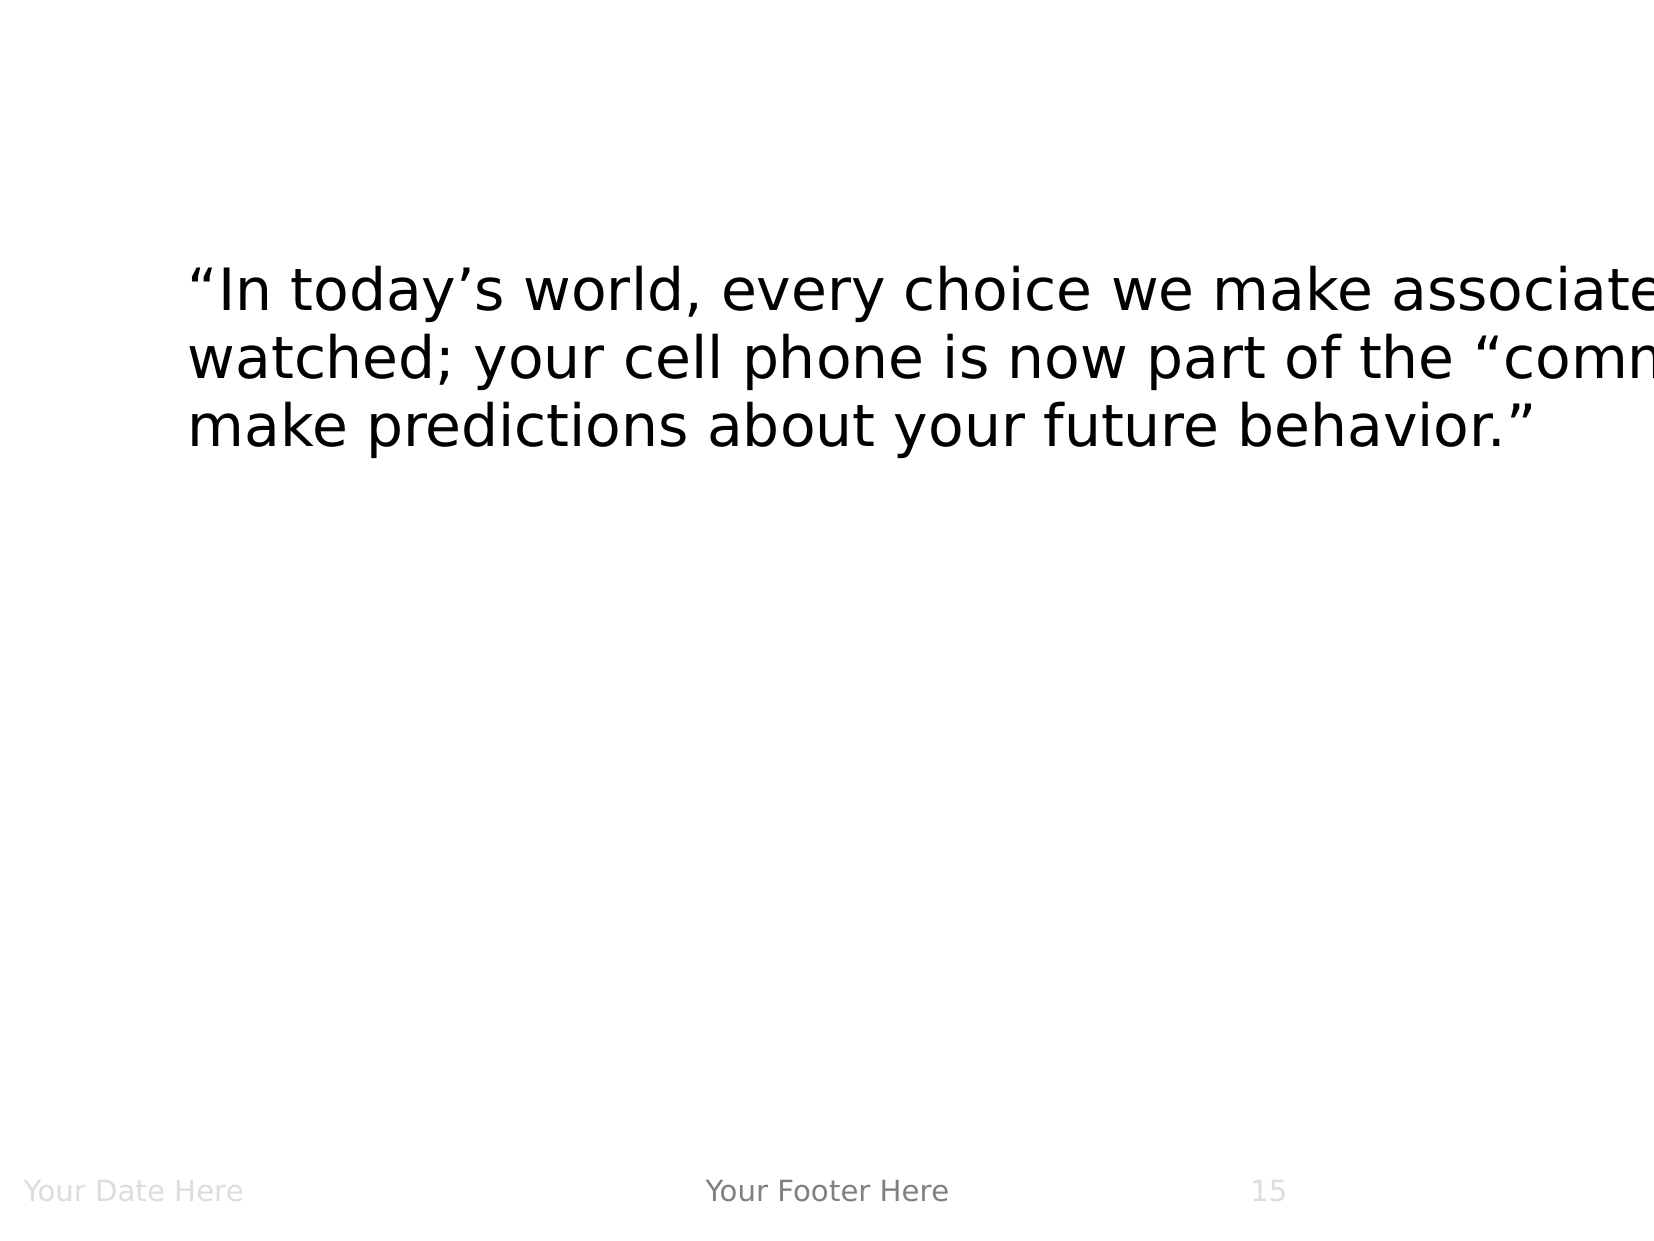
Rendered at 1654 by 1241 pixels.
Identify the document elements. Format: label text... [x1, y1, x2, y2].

text_box “In today’s world, every choice we make associates us with a person, a place, or an idea. Visit a political website; you are associated with its views. Sit in a restaurant near somebody who is being watched; your cell phone is now part of the “community of interest” that may be monitored by authorities. These associations are scooped up and entered into databases where people use them to make predictions about your future behavior.” [173, 249, 1506, 912]
text_box Your Footer Here [565, 1172, 1090, 1241]
text_box [1250, 1172, 1636, 1241]
text_box Your Date Here [23, 1172, 409, 1241]
